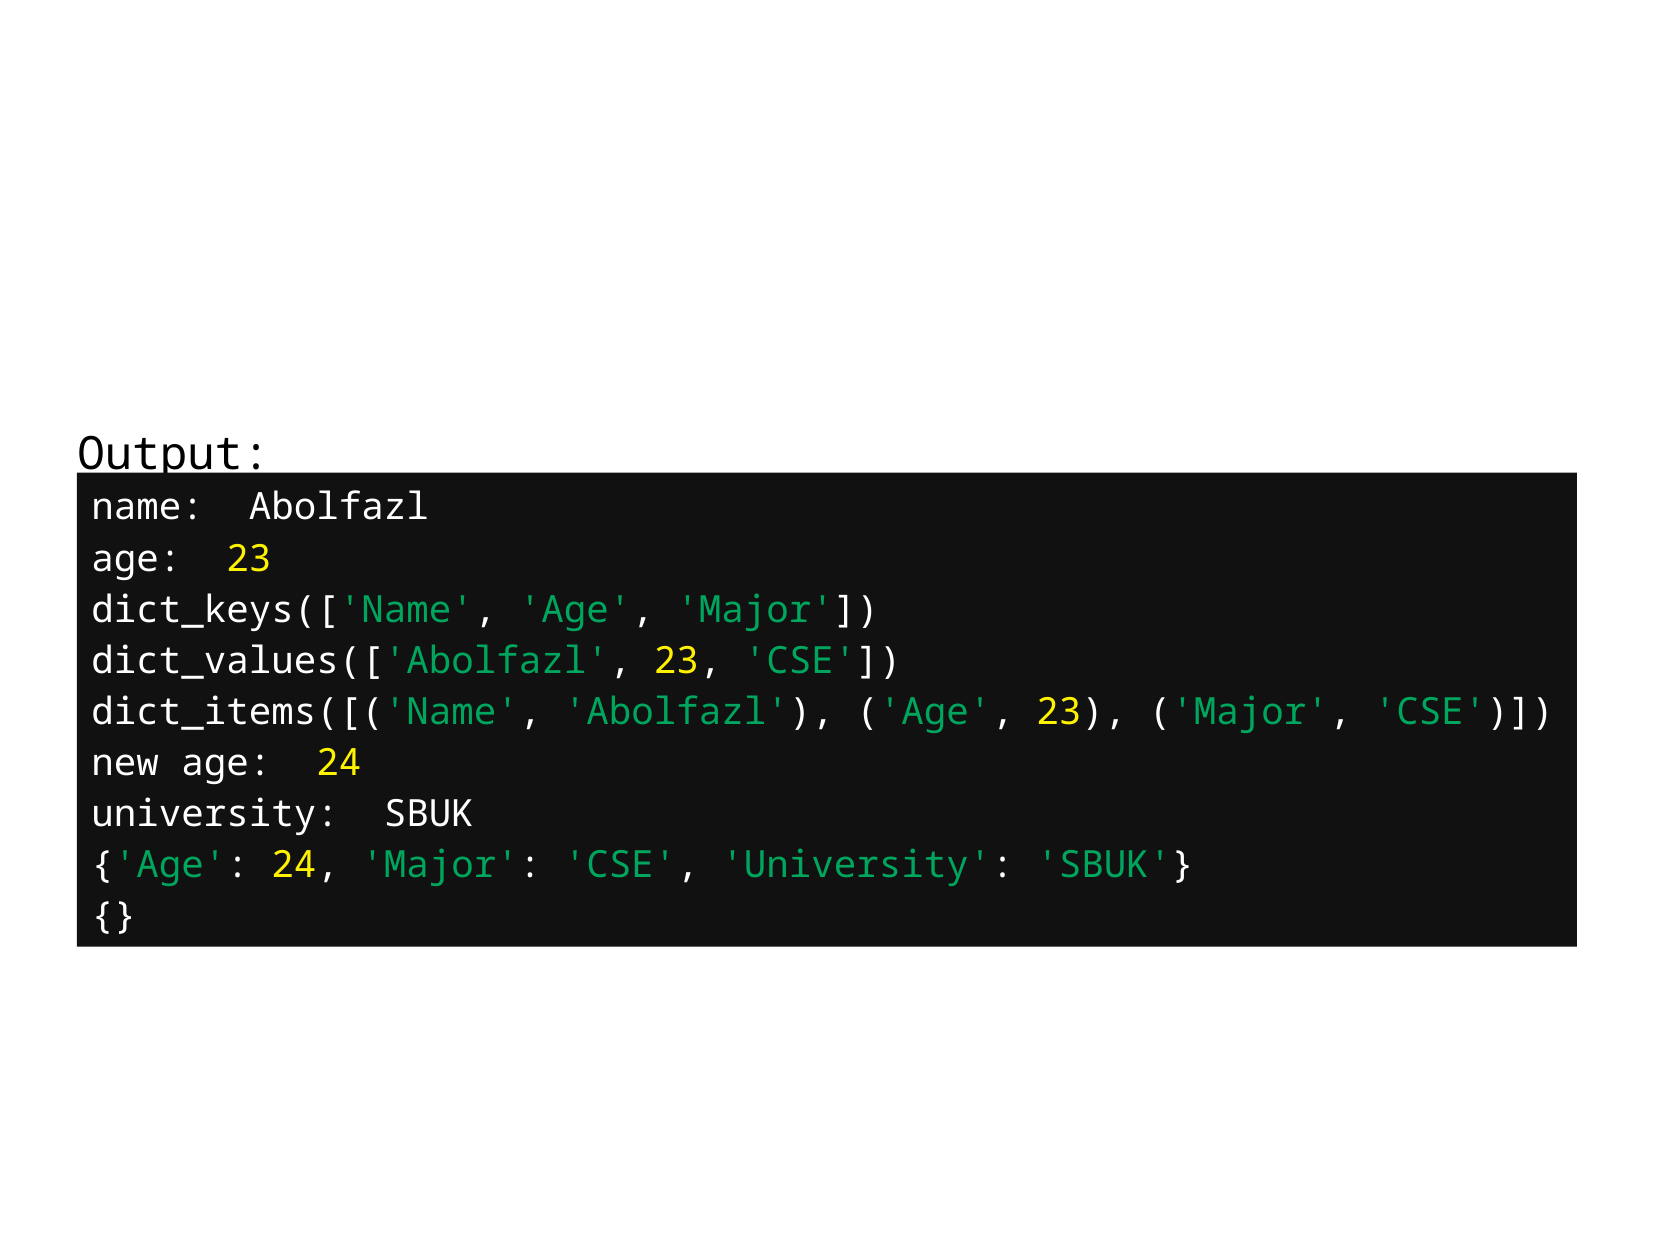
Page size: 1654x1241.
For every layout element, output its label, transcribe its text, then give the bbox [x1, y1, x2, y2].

text_box Output: [62, 413, 1591, 478]
text_box name: Abolfazl age: 23 dict_keys(['Name', 'Age', 'Major']) dict_values(['Abolfazl', 23, 'CSE']) dict_items([('Name', 'Abolfazl'), ('Age', 23), ('Major', 'CSE')]) new age: 24 university: SBUK {'Age': 24, 'Major': 'CSE', 'University': 'SBUK'} {} [76, 472, 1577, 828]
